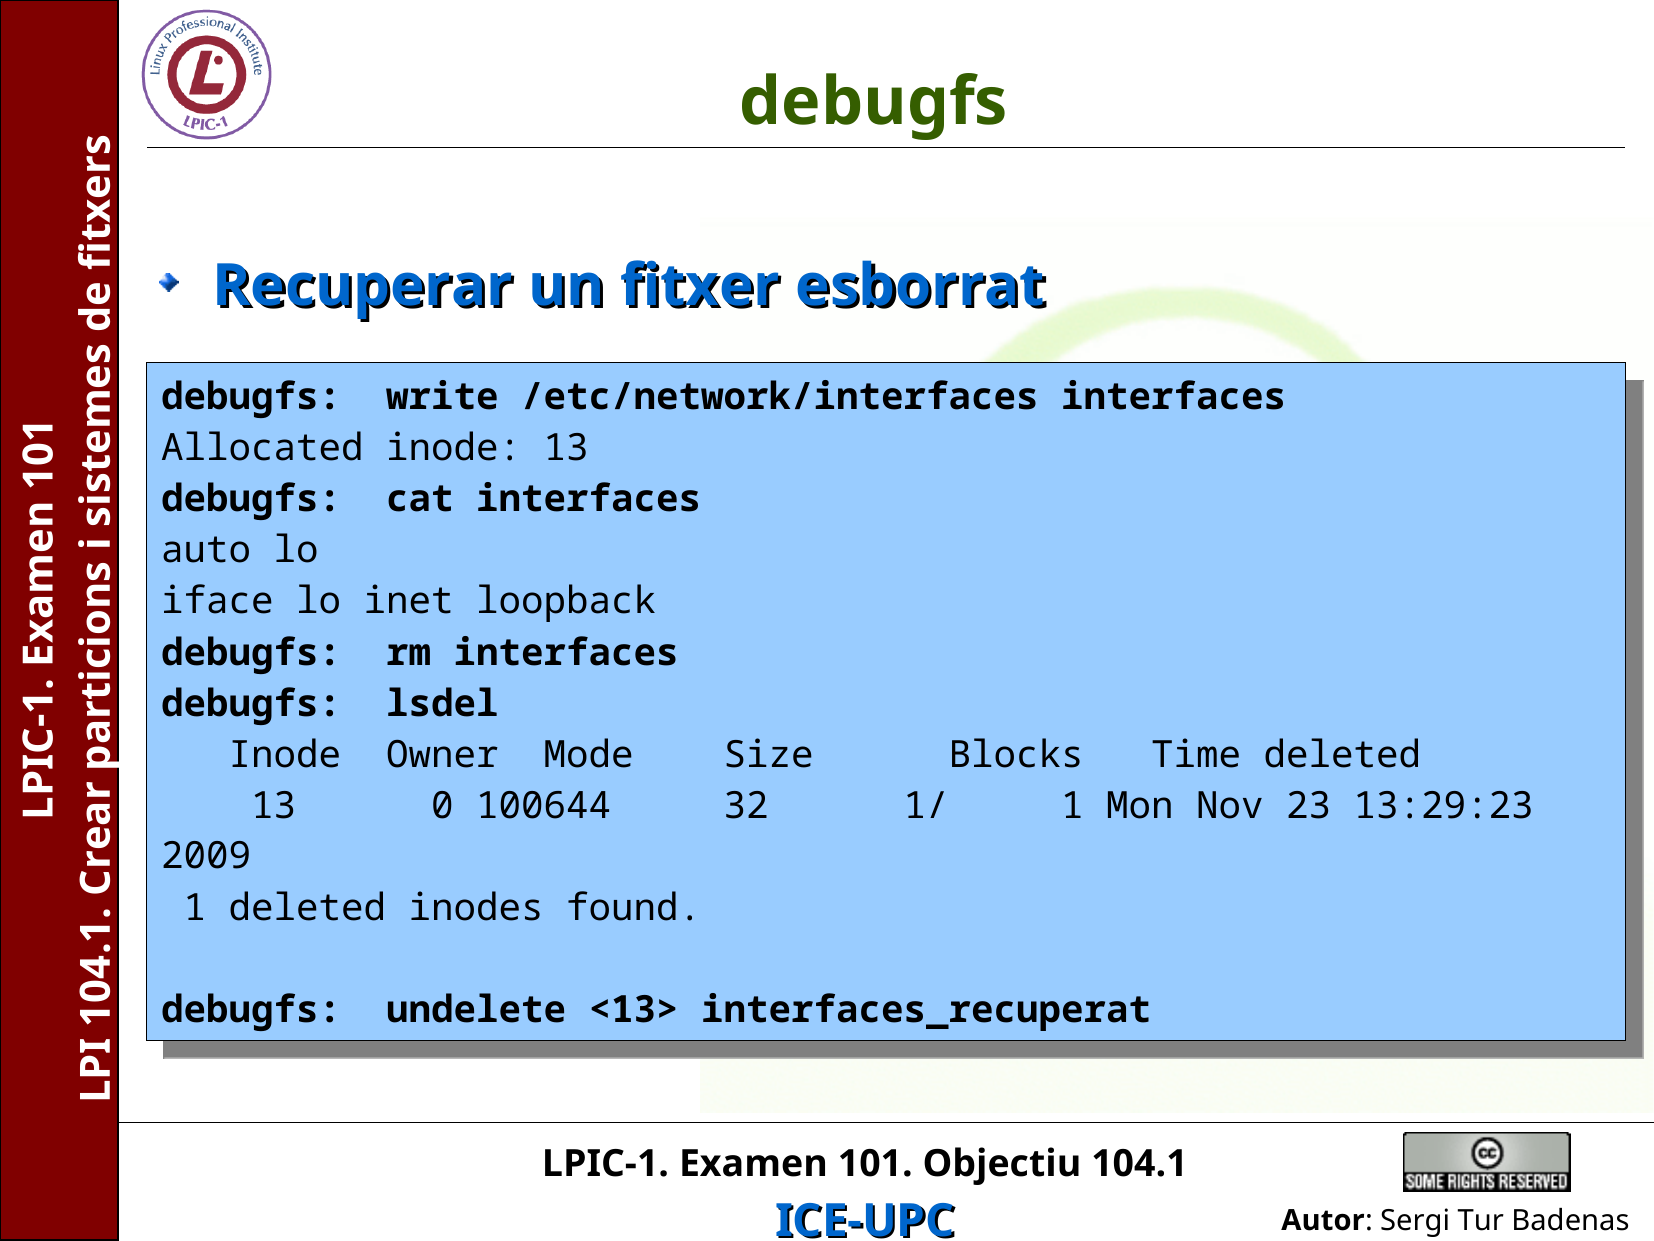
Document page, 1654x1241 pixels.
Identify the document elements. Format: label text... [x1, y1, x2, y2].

text_box debugfs: write /etc/network/interfaces interfaces Allocated inode: 13 debugfs: cat interfaces auto lo iface lo inet loopback debugfs: rm interfaces debugfs: lsdel Inode Owner Mode Size Blocks Time deleted 13 0 100644 32 1/ 1 Mon Nov 23 13:29:23 2009 1 deleted inodes found. debugfs: undelete <13> interfaces_recuperat [146, 362, 1626, 865]
title debugfs [129, 55, 1619, 142]
picture [1403, 1132, 1571, 1192]
list Recuperar un fitxer esborrat [141, 242, 1630, 1078]
picture [700, 217, 1654, 1113]
picture [135, 5, 277, 55]
